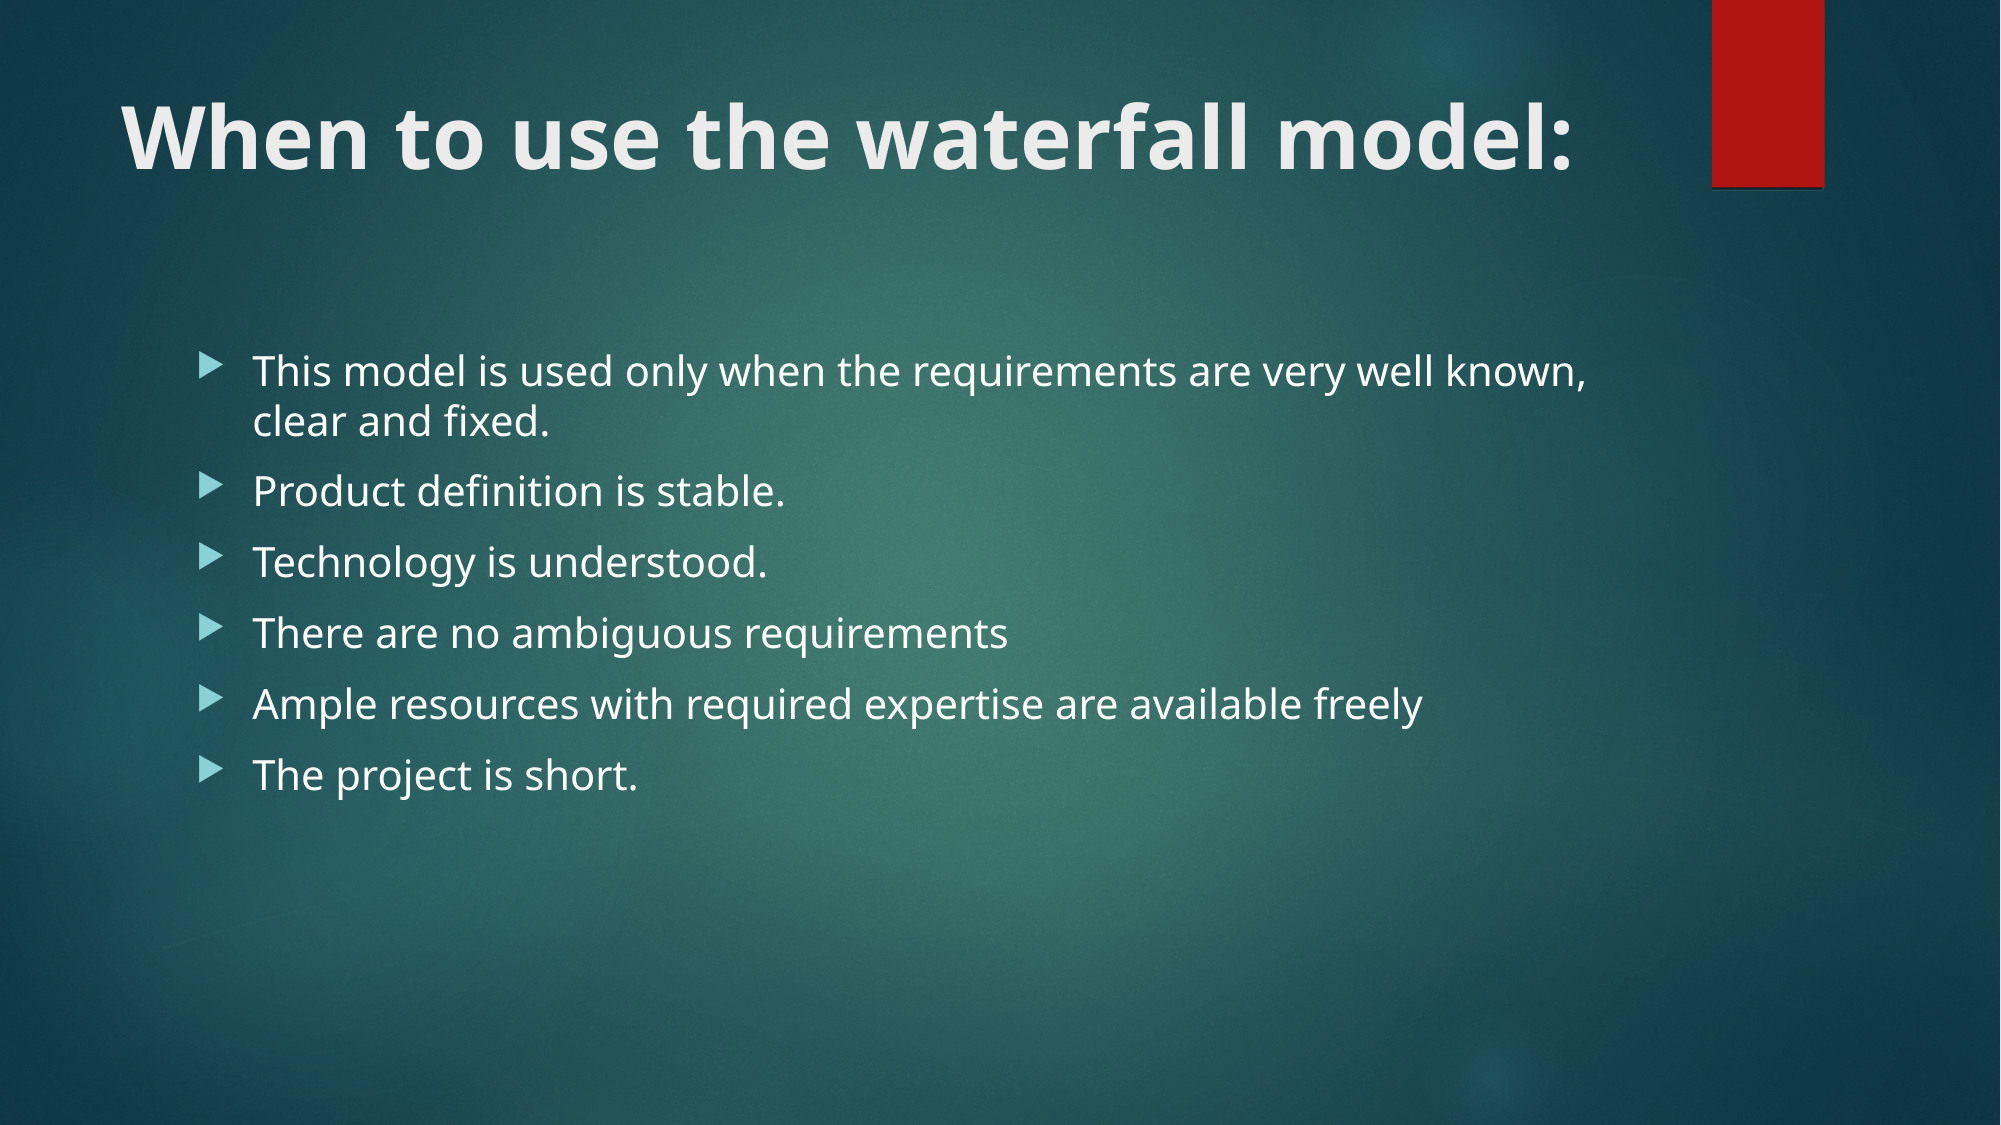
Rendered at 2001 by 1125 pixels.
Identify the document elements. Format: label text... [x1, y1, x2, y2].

picture [0, 0, 2001, 1125]
list This model is used only when the requirements are very well known, clear and fixed. Product definition is stable. Technology is understood. There are no ambiguous requirements Ample resources with required expertise are available freely The project is short. [181, 336, 1649, 1025]
title When to use the waterfall model: [106, 74, 1649, 304]
